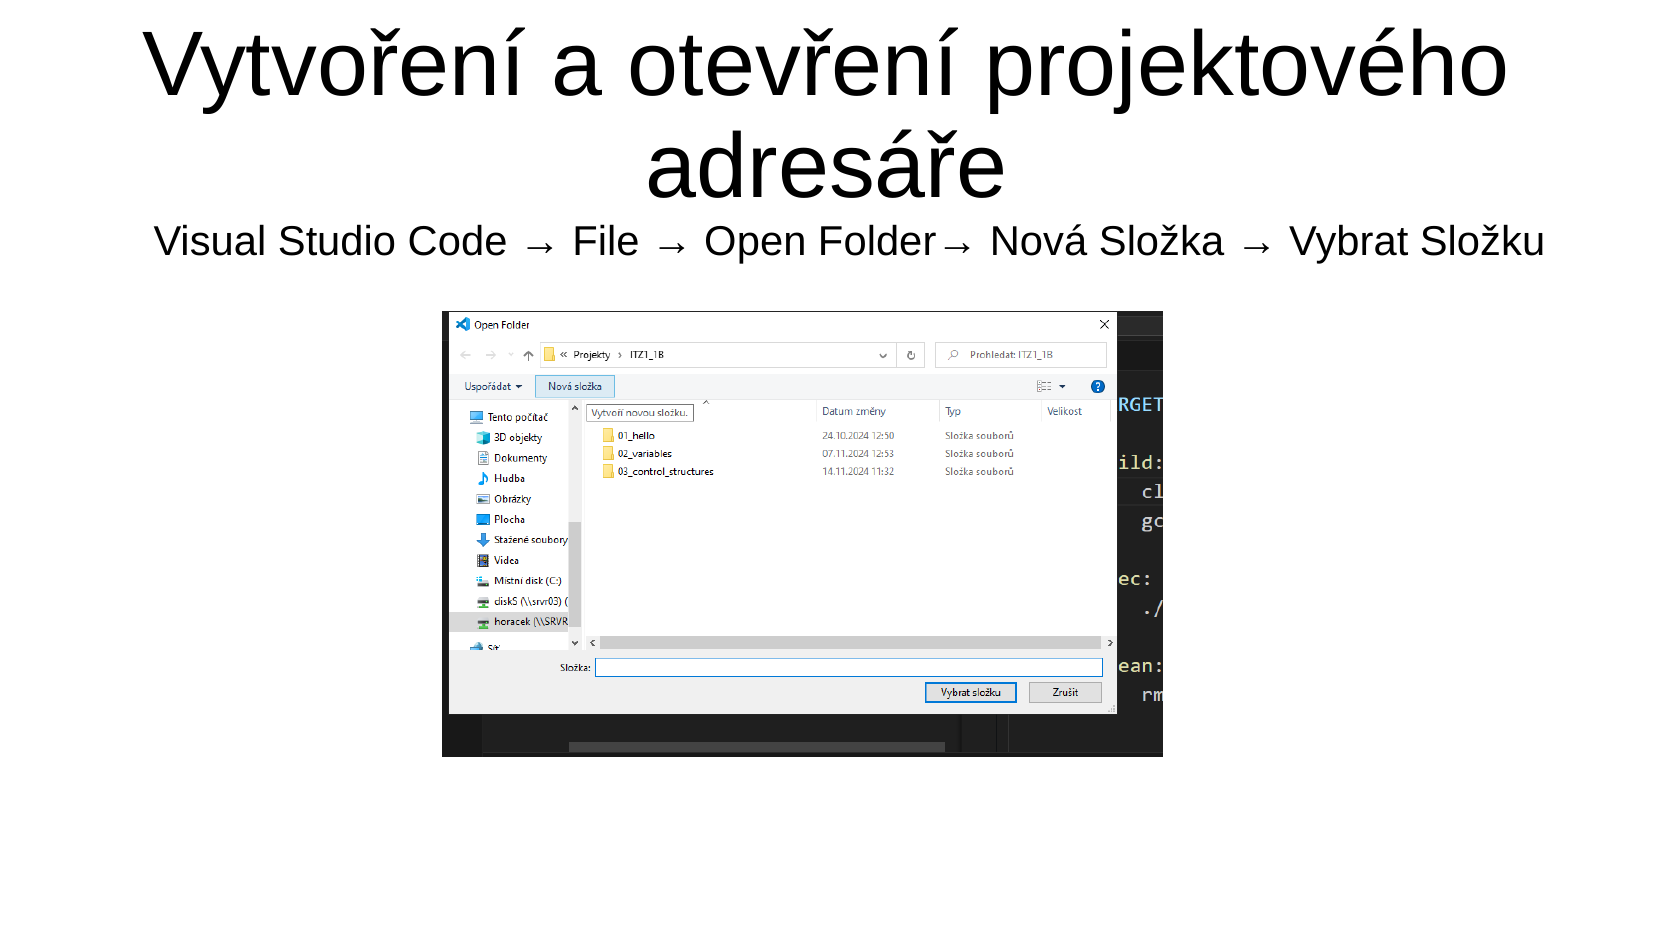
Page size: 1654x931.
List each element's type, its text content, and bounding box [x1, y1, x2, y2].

picture [442, 311, 1163, 758]
list Visual Studio Code → File → Open Folder→ Nová Složka → Vybrat Složku [82, 217, 1571, 758]
title Vytvoření a otevření projektového adresáře [82, 12, 1571, 217]
